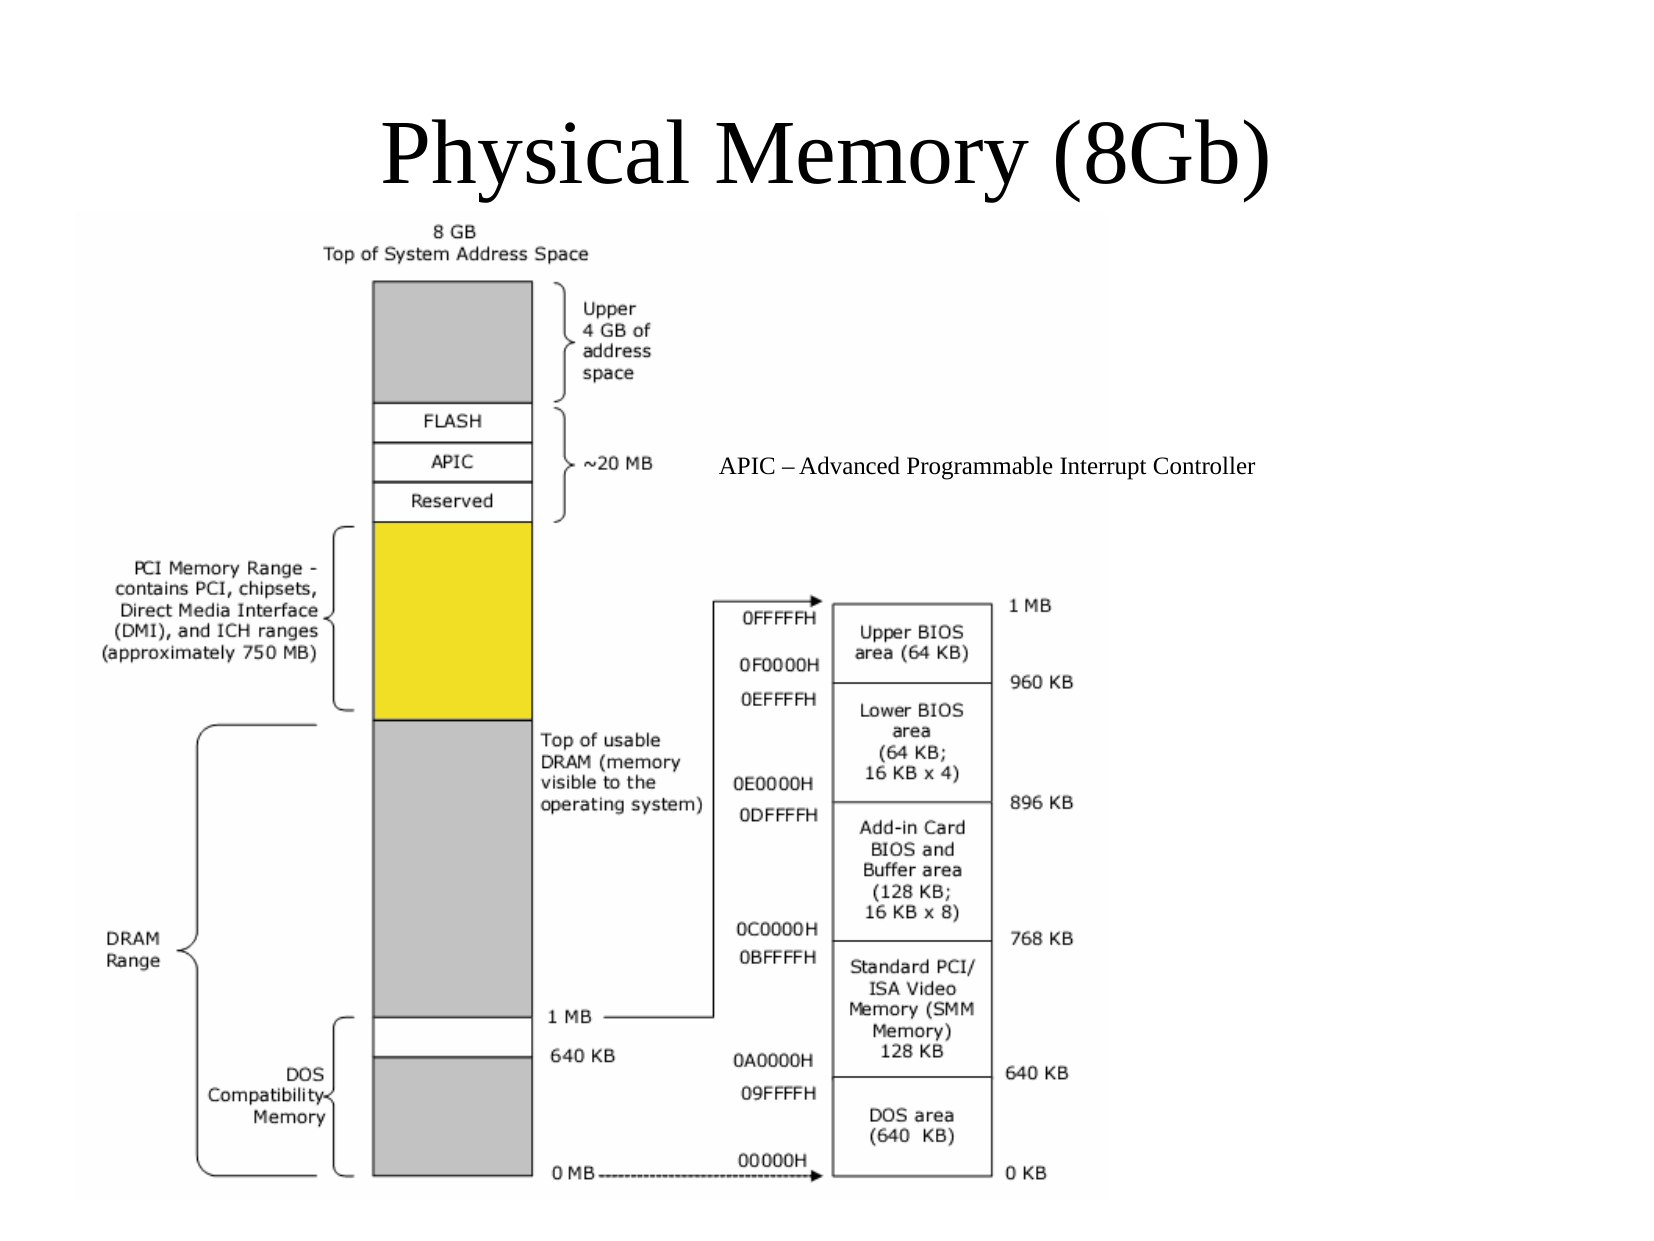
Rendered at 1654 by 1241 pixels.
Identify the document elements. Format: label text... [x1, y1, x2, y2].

title Physical Memory (8Gb) [82, 49, 1571, 257]
text_box APIC – Advanced Programmable Interrupt Controller [704, 445, 1318, 489]
picture [75, 212, 1107, 1201]
